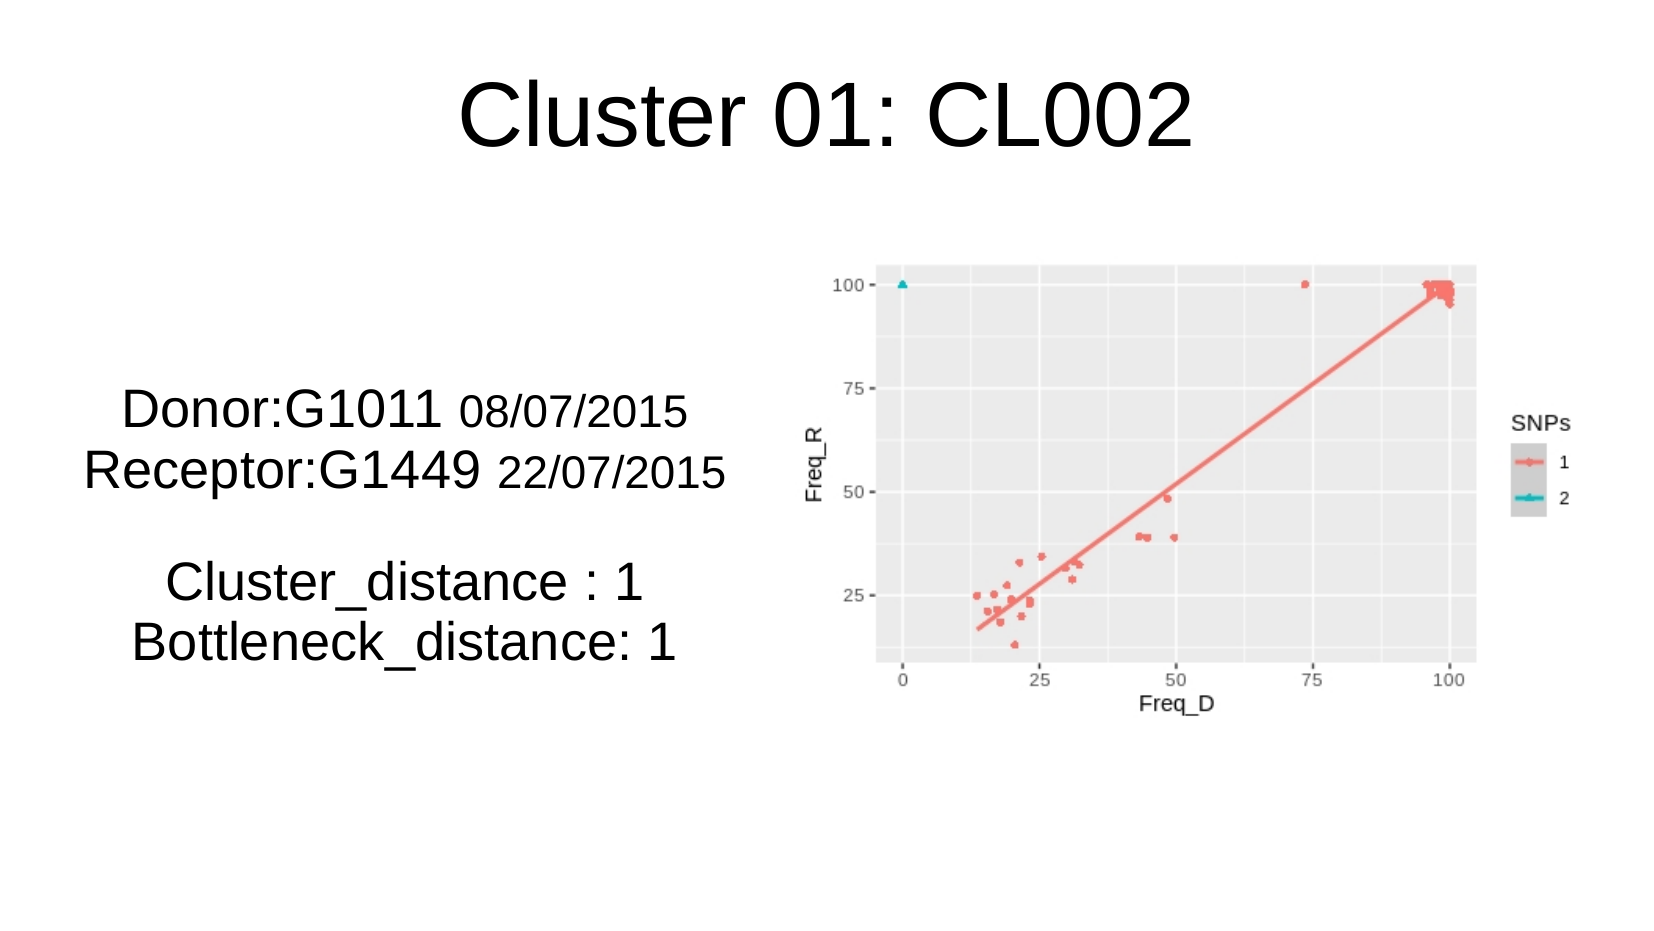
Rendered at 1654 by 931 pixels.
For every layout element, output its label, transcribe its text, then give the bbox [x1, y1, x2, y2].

picture [795, 254, 1594, 727]
title Cluster 01: CL002 [82, 37, 1571, 193]
text_box Donor:G1011 08/07/2015 Receptor:G1449 22/07/2015 Cluster_distance : 1 Bottleneck_distance: 1 [30, 255, 781, 796]
